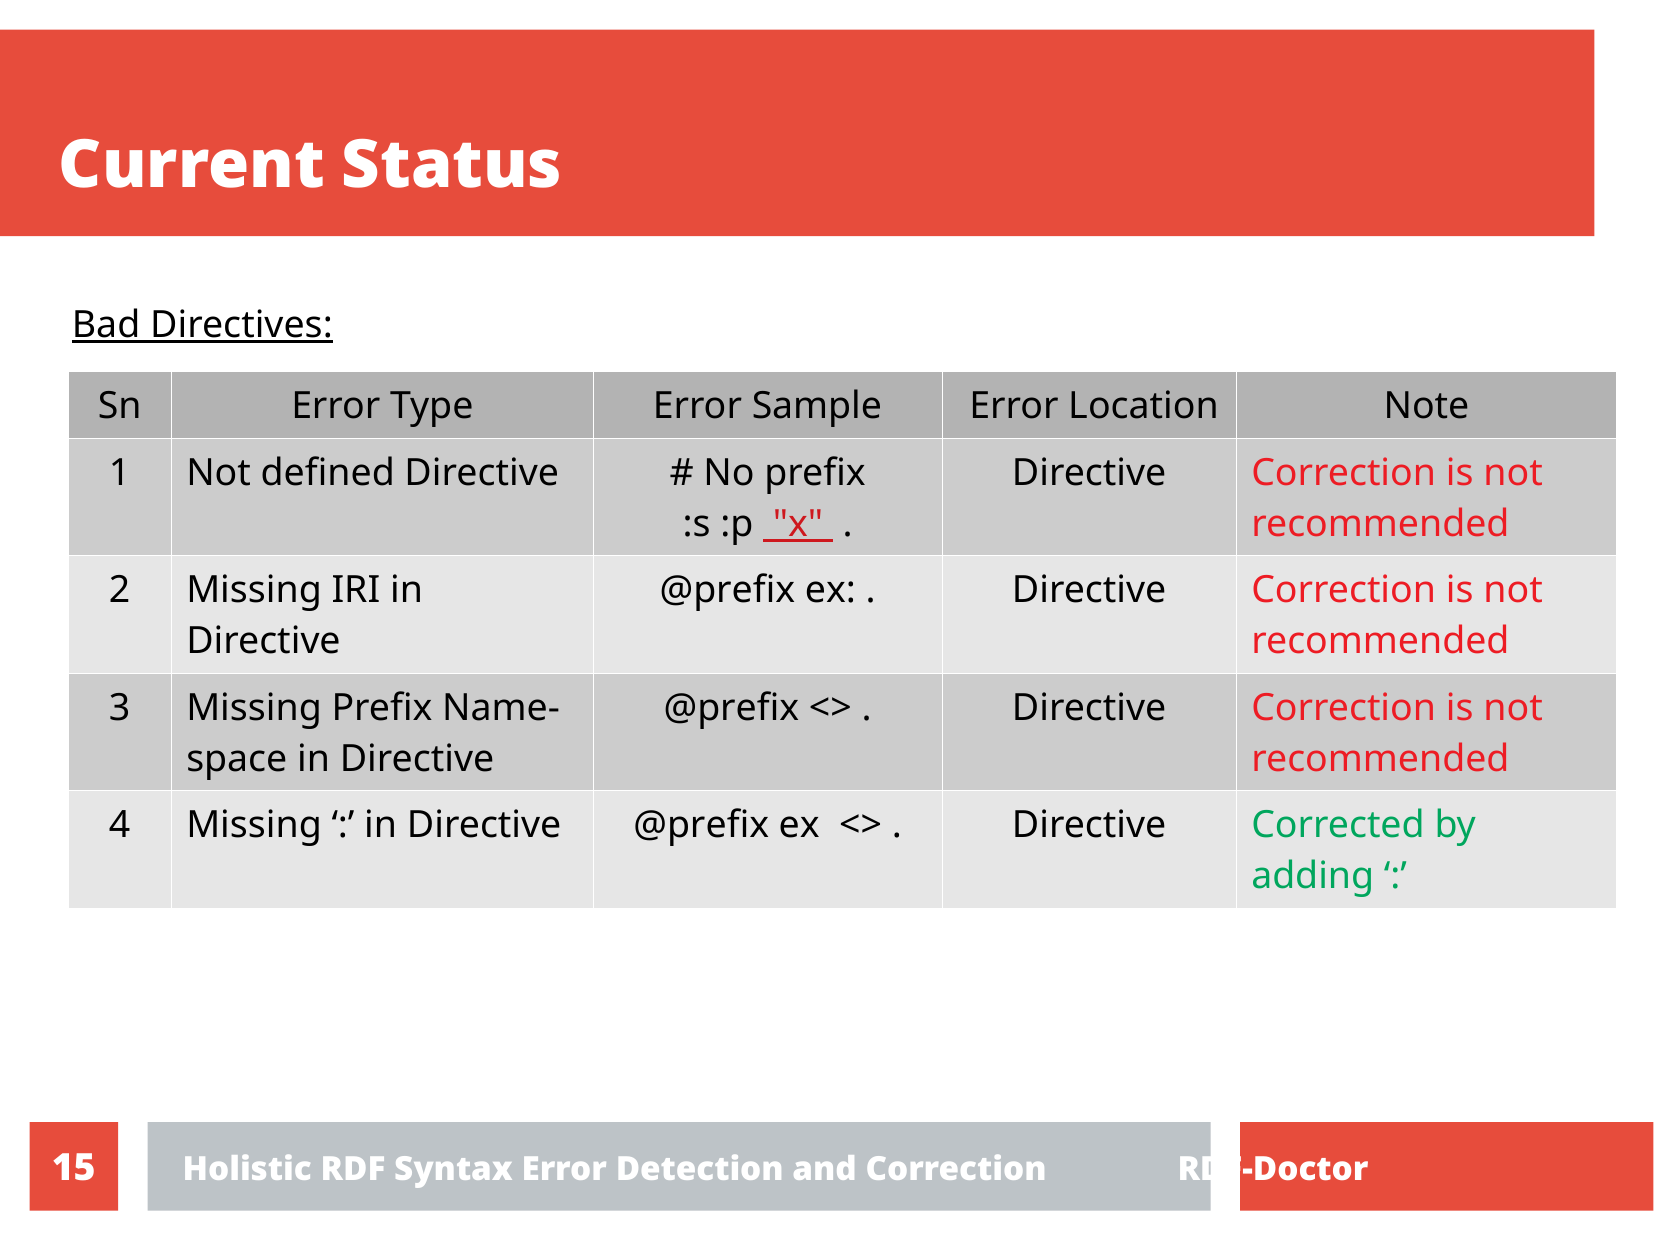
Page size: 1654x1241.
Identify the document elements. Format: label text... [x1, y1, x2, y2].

table_cell 3 [69, 674, 171, 790]
table_cell @prefix ex: . [594, 556, 942, 673]
table_cell Directive [943, 439, 1236, 555]
table_cell Missing Prefix Name-space in Directive [172, 674, 593, 790]
table_header Error Sample [594, 372, 942, 438]
text_box Holistic RDF Syntax Error Detection and Correction RDF-Doctor [182, 1137, 1638, 1191]
table_cell Missing IRI in Directive [172, 556, 593, 673]
table_header Note [1237, 372, 1616, 438]
table_cell @prefix ex <> . [594, 791, 942, 908]
text_box Bad Directives: [57, 289, 760, 400]
table_cell Correction is not recommended [1237, 556, 1616, 673]
table_cell 4 [69, 791, 171, 908]
table_cell Directive [943, 674, 1236, 790]
table_cell Not defined Directive [172, 439, 593, 555]
table_cell Missing ‘:’ in Directive [172, 791, 593, 908]
table_cell Directive [943, 556, 1236, 673]
table_cell Corrected by adding ‘:’ [1237, 791, 1616, 908]
table_cell 2 [69, 556, 171, 673]
table_cell Directive [943, 791, 1236, 908]
table_header Error Type [172, 400, 593, 438]
table_cell Correction is not recommended [1237, 674, 1616, 790]
table_header Sn [69, 400, 171, 438]
table_cell 1 [69, 439, 171, 555]
table_cell @prefix <> . [594, 674, 942, 790]
table_cell Correction is not recommended [1237, 439, 1616, 555]
title Current Status [59, 59, 1595, 207]
table_header Error Location [943, 372, 1236, 438]
table_cell # No prefix :s :p "x" . [594, 439, 942, 555]
